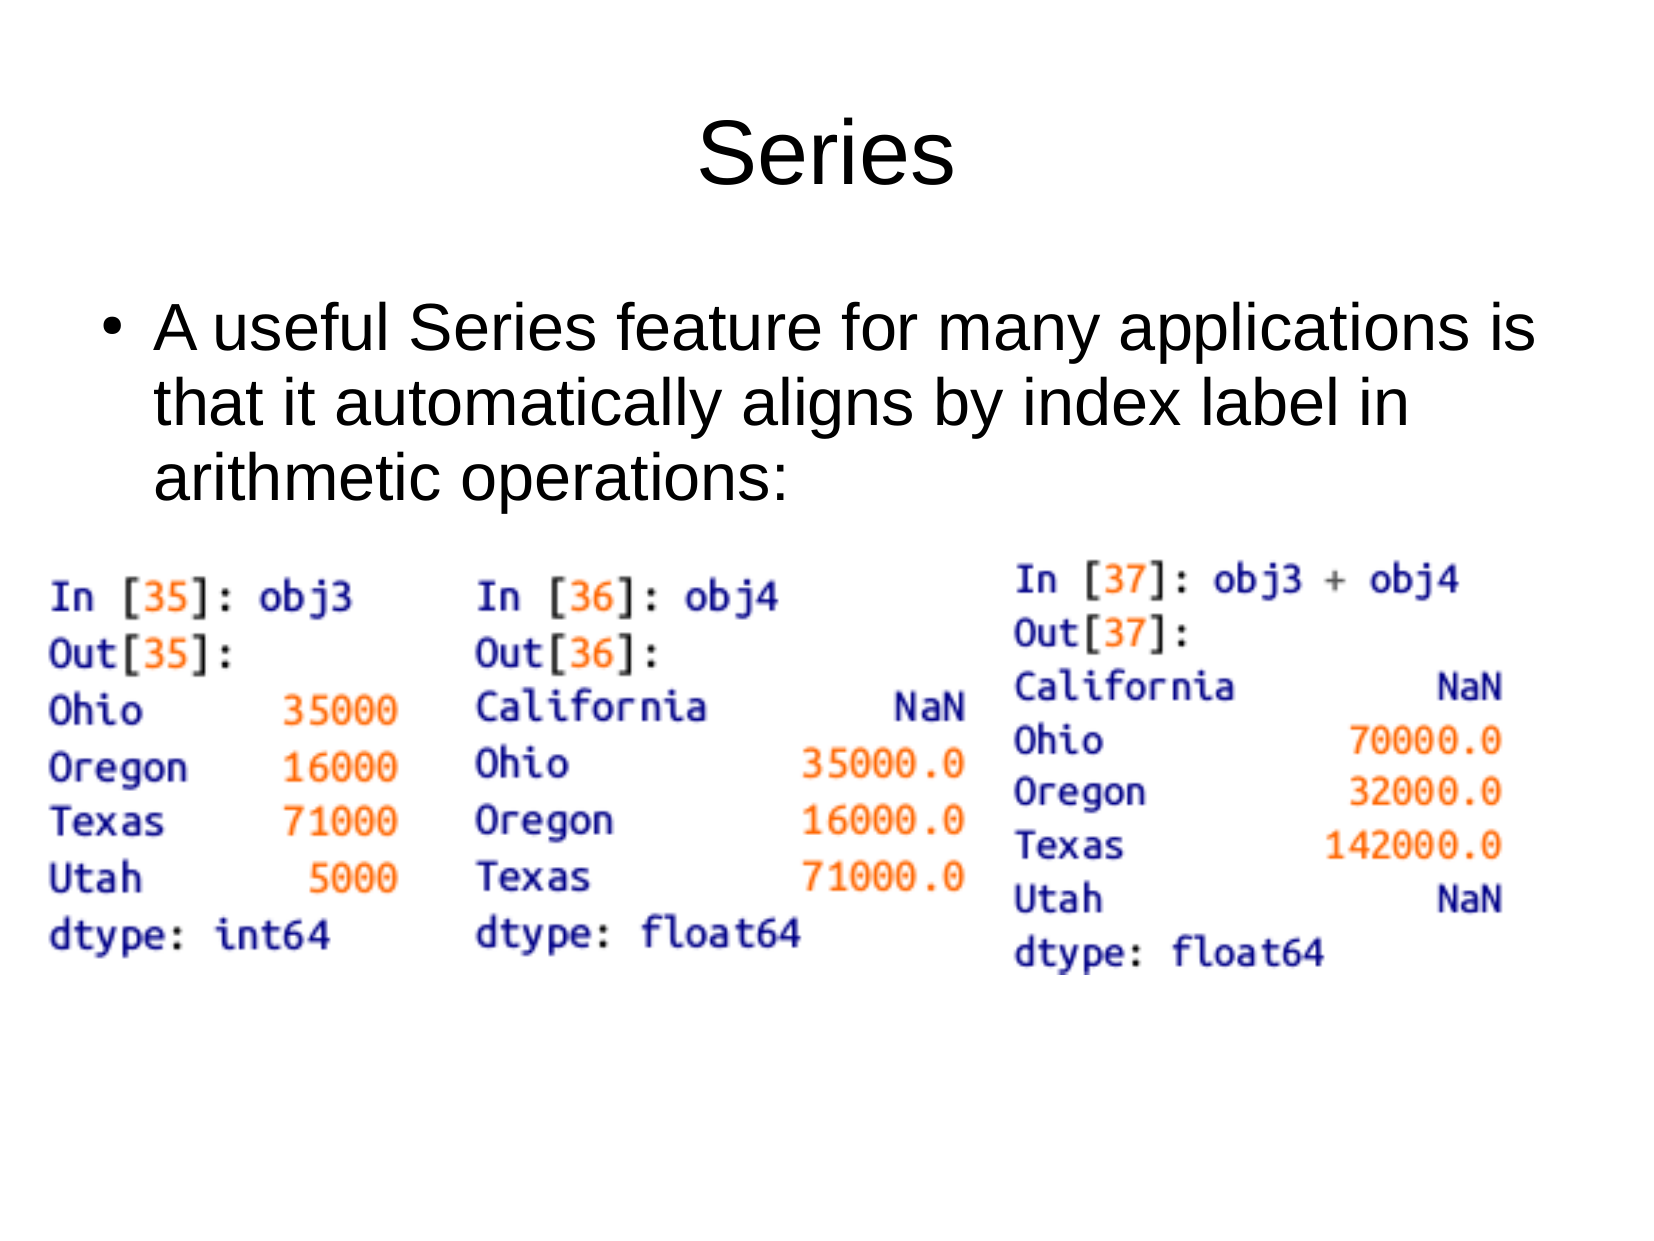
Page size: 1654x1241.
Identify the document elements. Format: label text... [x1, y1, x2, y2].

list A useful Series feature for many applications is that it automatically aligns by index label in arithmetic operations: [82, 290, 1571, 1010]
title Series [82, 49, 1571, 257]
picture [30, 555, 991, 991]
picture [1007, 545, 1516, 976]
